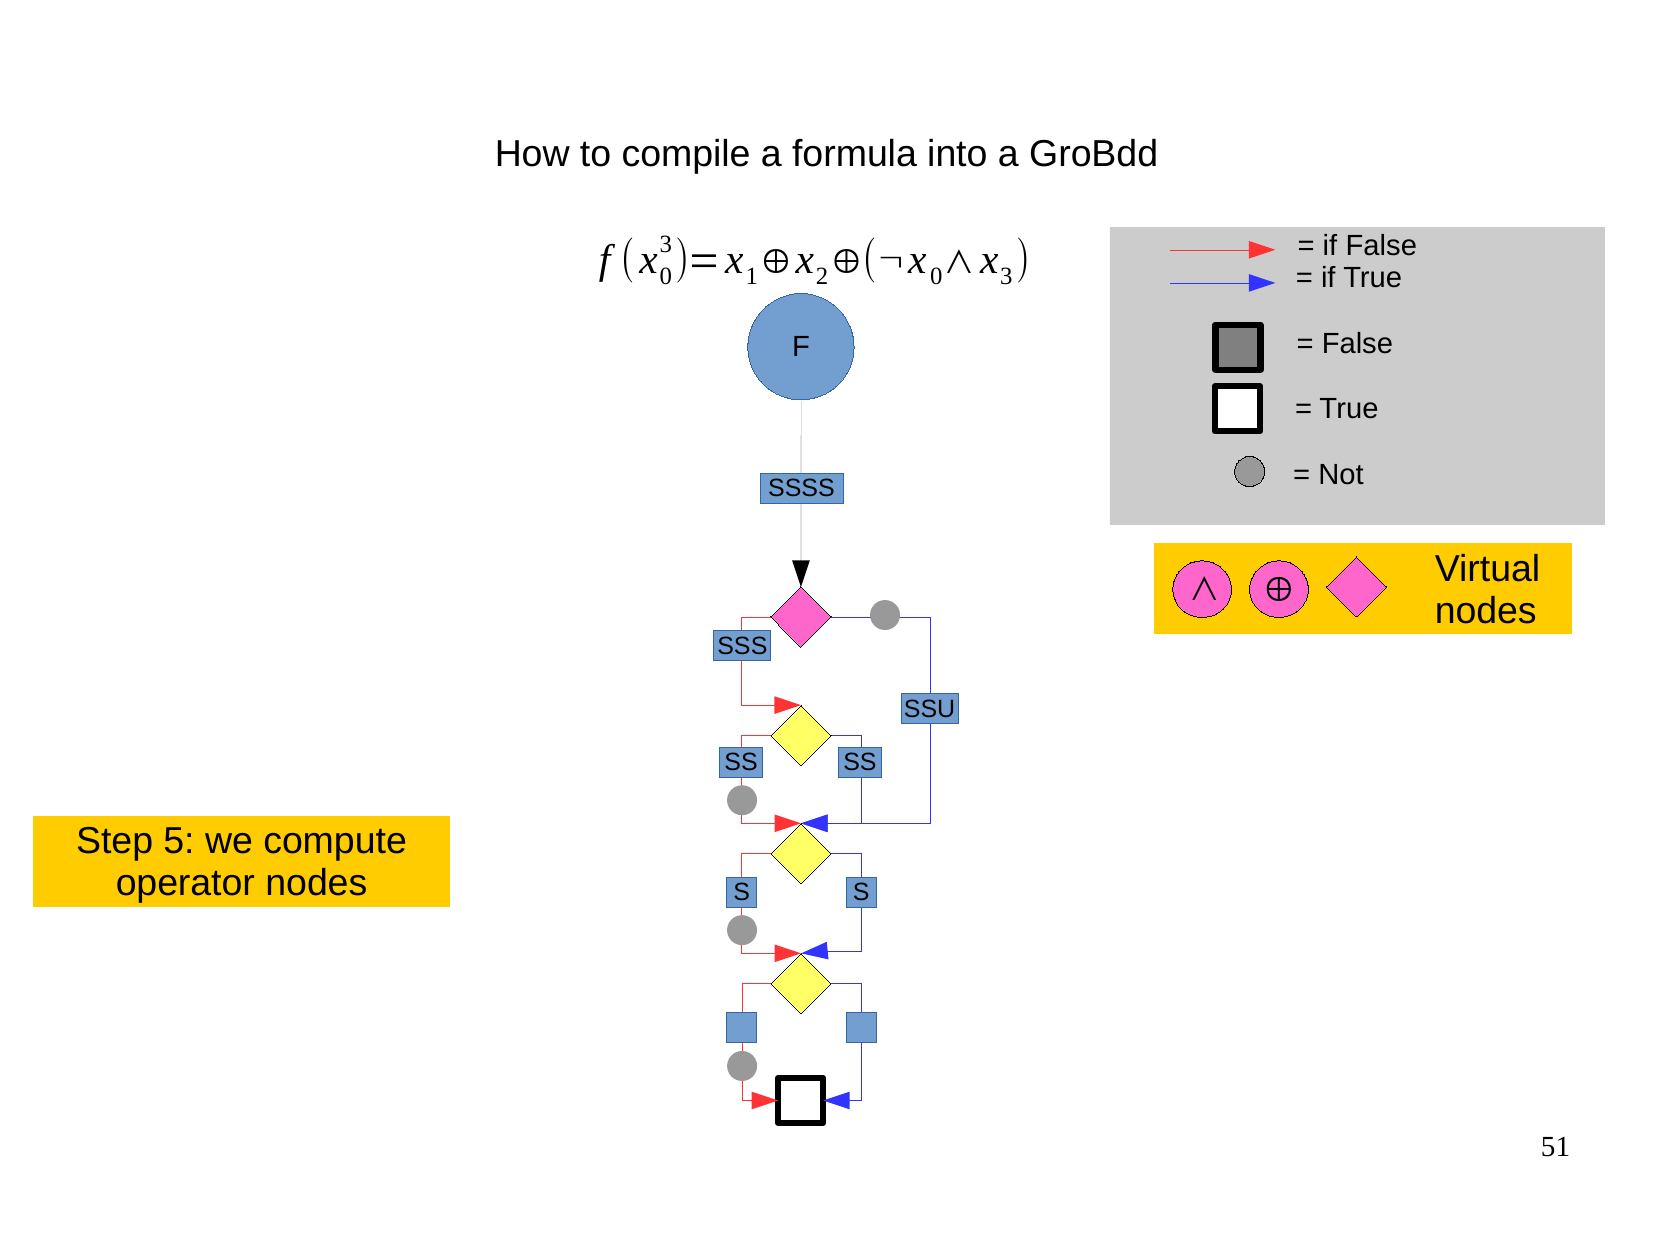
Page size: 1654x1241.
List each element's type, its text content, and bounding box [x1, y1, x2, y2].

text_box [727, 1050, 758, 1082]
chart [590, 257, 1036, 289]
text_box Step 5: we compute operator nodes [33, 816, 450, 907]
text_box [771, 706, 832, 766]
chart [1254, 563, 1302, 610]
text_box SSU [901, 693, 959, 724]
text_box SSSS [760, 473, 844, 504]
text_box [870, 600, 901, 631]
text_box [1234, 456, 1265, 487]
text_box Virtual nodes [1420, 540, 1571, 639]
text_box SSS [713, 630, 771, 661]
text_box = if False = if True = False = True = Not [1109, 227, 1605, 525]
text_box SS [719, 747, 763, 778]
text_box [846, 1012, 877, 1043]
text_box [771, 954, 831, 1014]
text_box [771, 824, 831, 884]
text_box [727, 785, 758, 816]
text_box [1154, 543, 1420, 634]
text_box F [747, 293, 855, 400]
text_box SS [838, 747, 882, 778]
text_box S [726, 877, 757, 908]
text_box [1215, 386, 1261, 432]
text_box [770, 586, 832, 648]
text_box [778, 1077, 824, 1123]
text_box [727, 915, 758, 946]
text_box [726, 1012, 757, 1043]
chart [1181, 563, 1229, 610]
text_box [1215, 324, 1261, 370]
text_box S [846, 877, 877, 908]
title How to compile a formula into a GroBdd [82, 49, 1571, 257]
